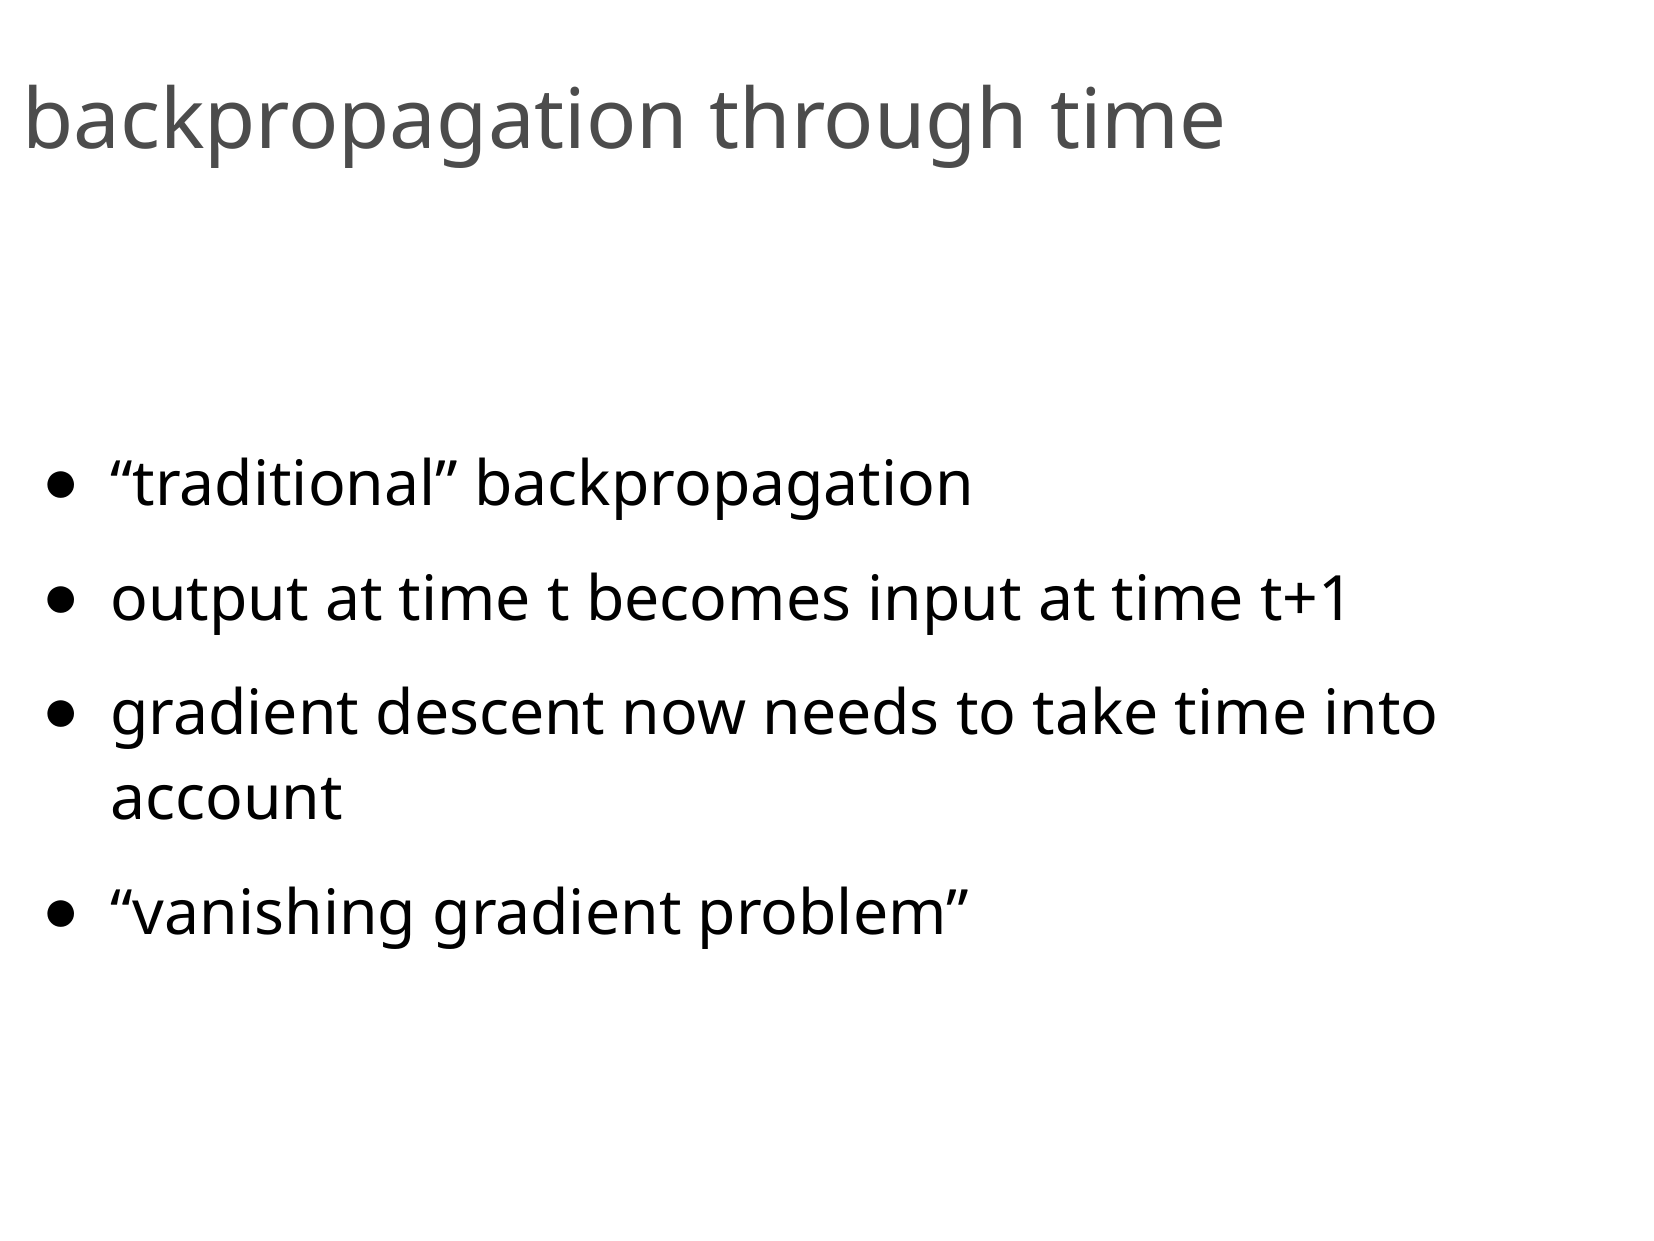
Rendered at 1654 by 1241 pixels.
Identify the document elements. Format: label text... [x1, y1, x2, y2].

title backpropagation through time [22, 19, 1654, 213]
list “traditional” backpropagation output at time t becomes input at time t+1 gradient descent now needs to take time into account “vanishing gradient problem” [25, 226, 1654, 1166]
